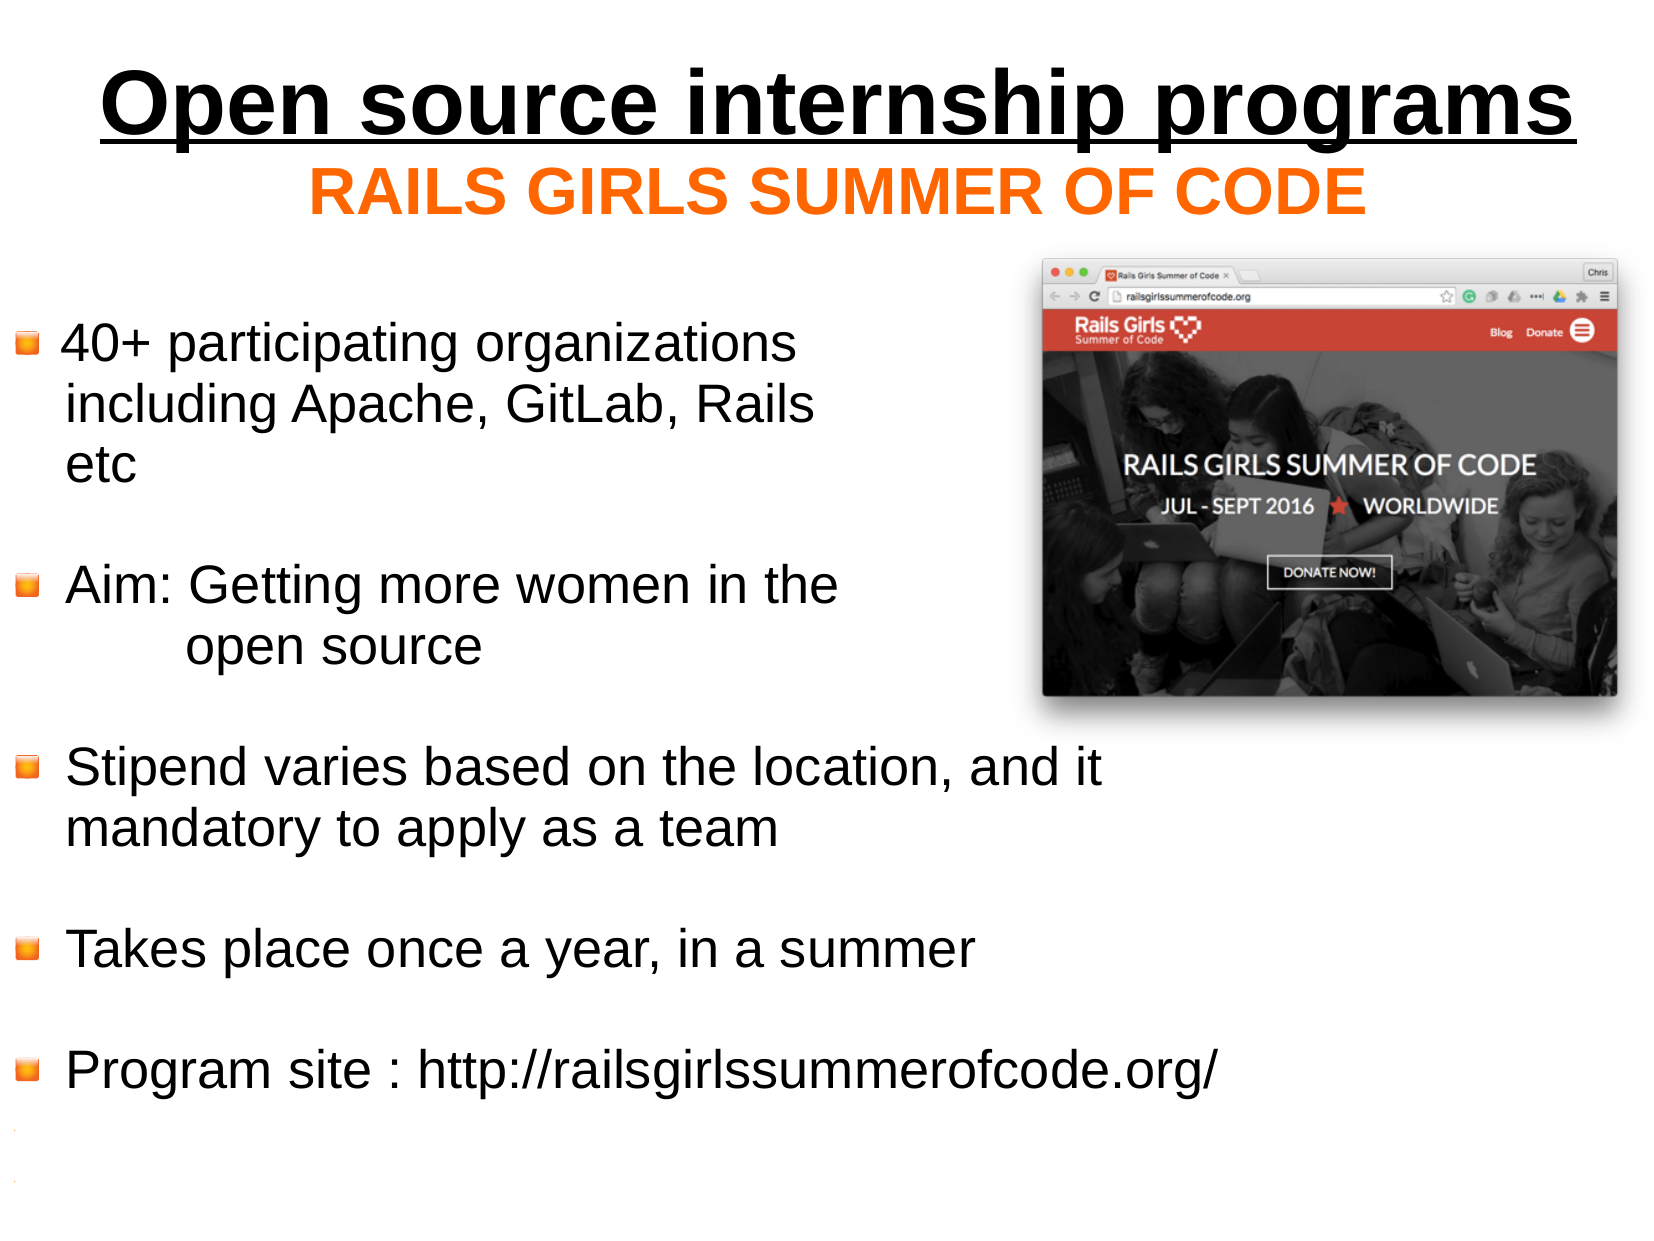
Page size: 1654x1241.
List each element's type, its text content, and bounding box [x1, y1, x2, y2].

list [0, 200, 1642, 305]
title Open source internship programs RAILS GIRLS SUMMER OF CODE [94, 8, 1583, 200]
text_box 40+ participating organizations including Apache, GitLab, Rails etc Aim: Getting more women in the open source Stipend varies based on the location, and it mandatory to apply as a team Takes place once a year, in a summer Program site : http://railsgirlssummerofcode.org/ [0, 305, 1654, 1241]
picture [1003, 236, 1654, 753]
